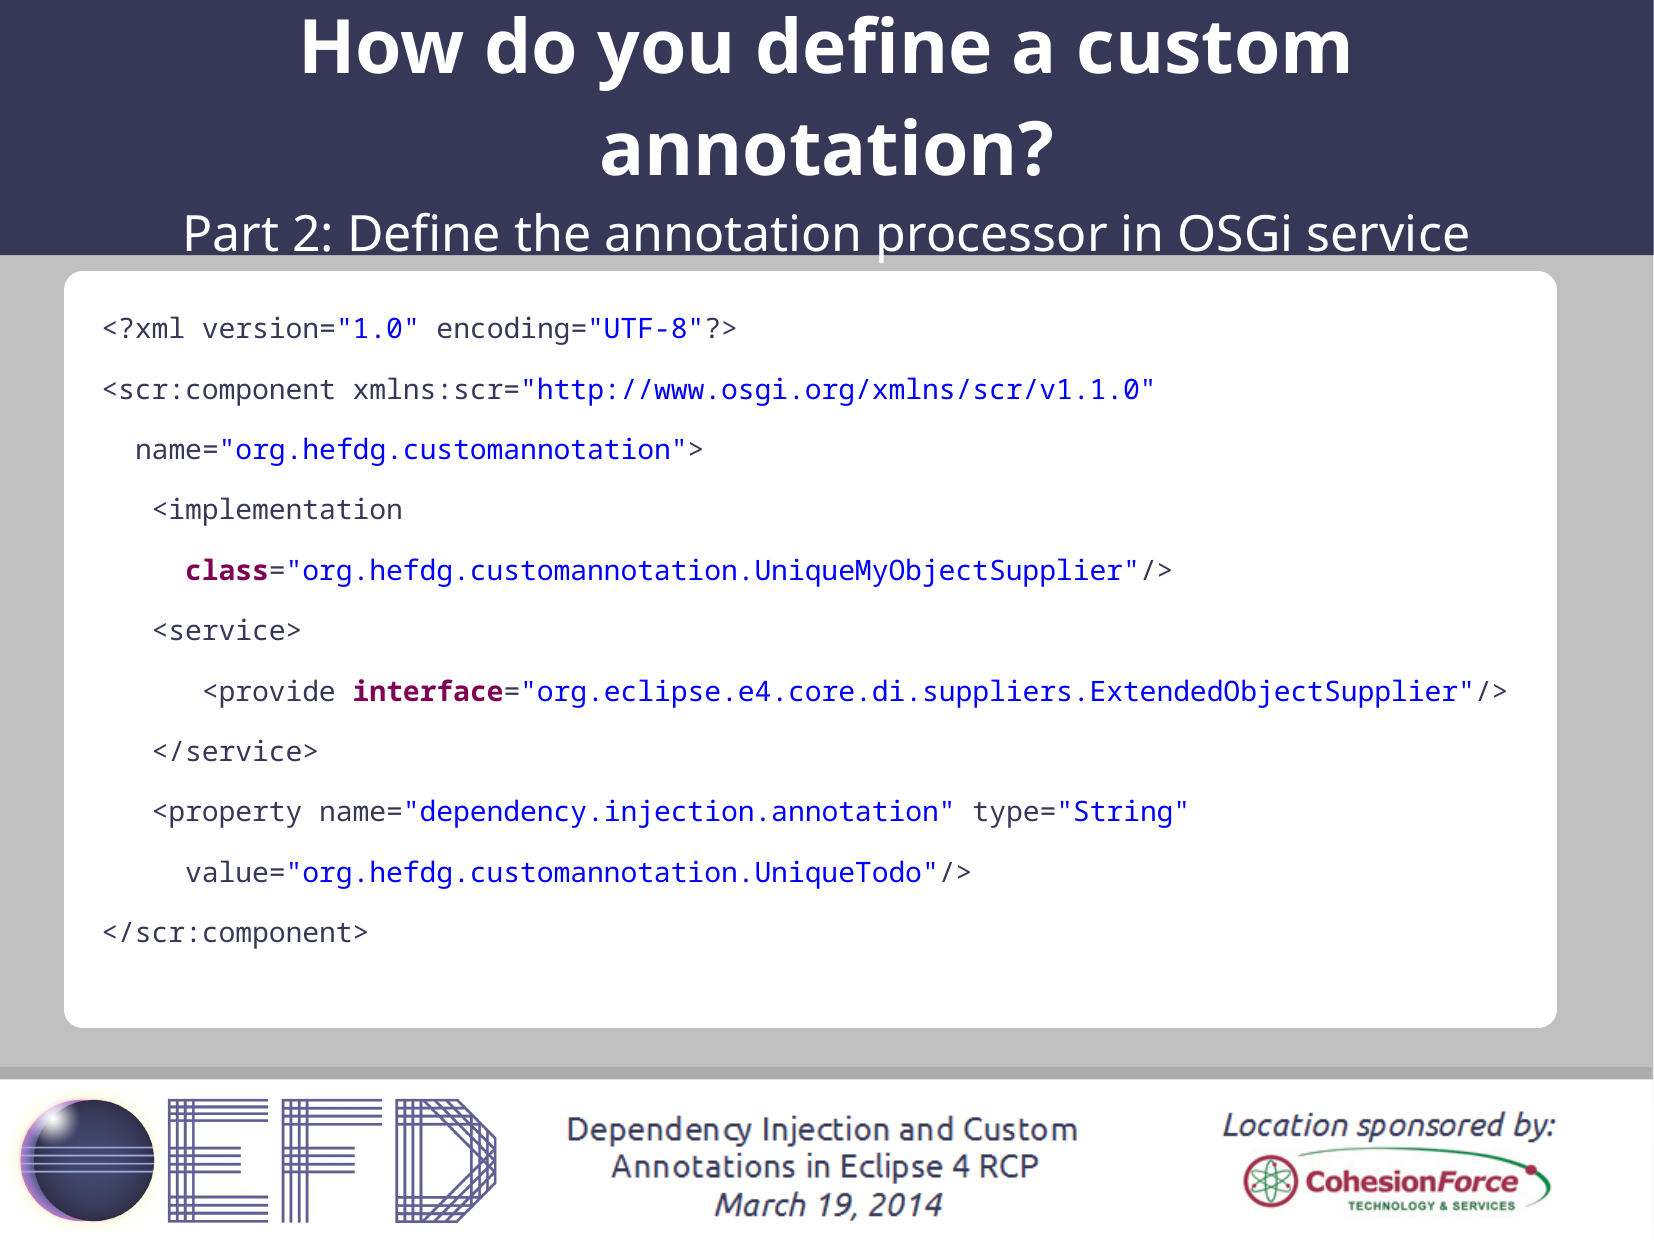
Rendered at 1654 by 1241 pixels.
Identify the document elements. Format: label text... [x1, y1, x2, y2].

picture [0, 1079, 497, 1241]
picture [1110, 1104, 1654, 1241]
picture [549, 1082, 1105, 1241]
title How do you define a custom annotation? Part 2: Define the annotation processor in OSGi service [82, 25, 1571, 233]
list <?xml version="1.0" encoding="UTF-8"?> <scr:component xmlns:scr="http://www.osgi.org/xmlns/scr/v1.1.0" name="org.hefdg.customannotation"> <implementation class="org.hefdg.customannotation.UniqueMyObjectSupplier"/> <service> <provide interface="org.eclipse.e4.core.di.suppliers.ExtendedObjectSupplier"/> </service> <property name="dependency.injection.annotation" type="String" value="org.hefdg.customannotation.UniqueTodo"/> </scr:component> [82, 290, 1538, 1010]
